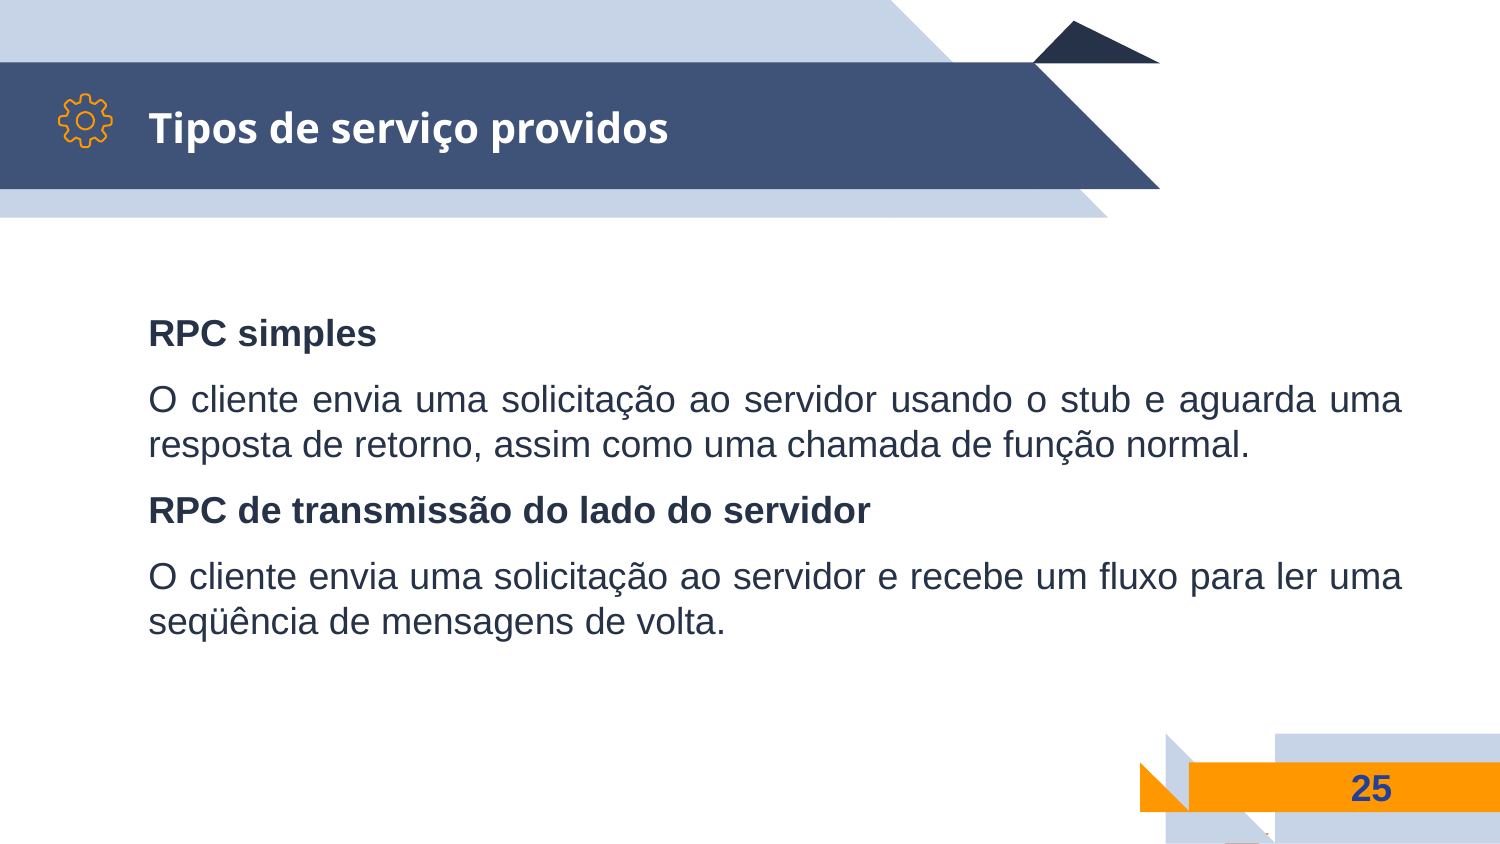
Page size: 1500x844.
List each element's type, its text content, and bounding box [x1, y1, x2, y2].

text_box 25 [1249, 760, 1494, 813]
text_box RPC simples O cliente envia uma solicitação ao servidor usando o stub e aguarda uma resposta de retorno, assim como uma chamada de função normal. RPC de transmissão do lado do servidor O cliente envia uma solicitação ao servidor e recebe um fluxo para ler uma seqüência de mensagens de volta. [133, 217, 1418, 734]
text_box Tipos de serviço providos [133, 64, 1035, 190]
